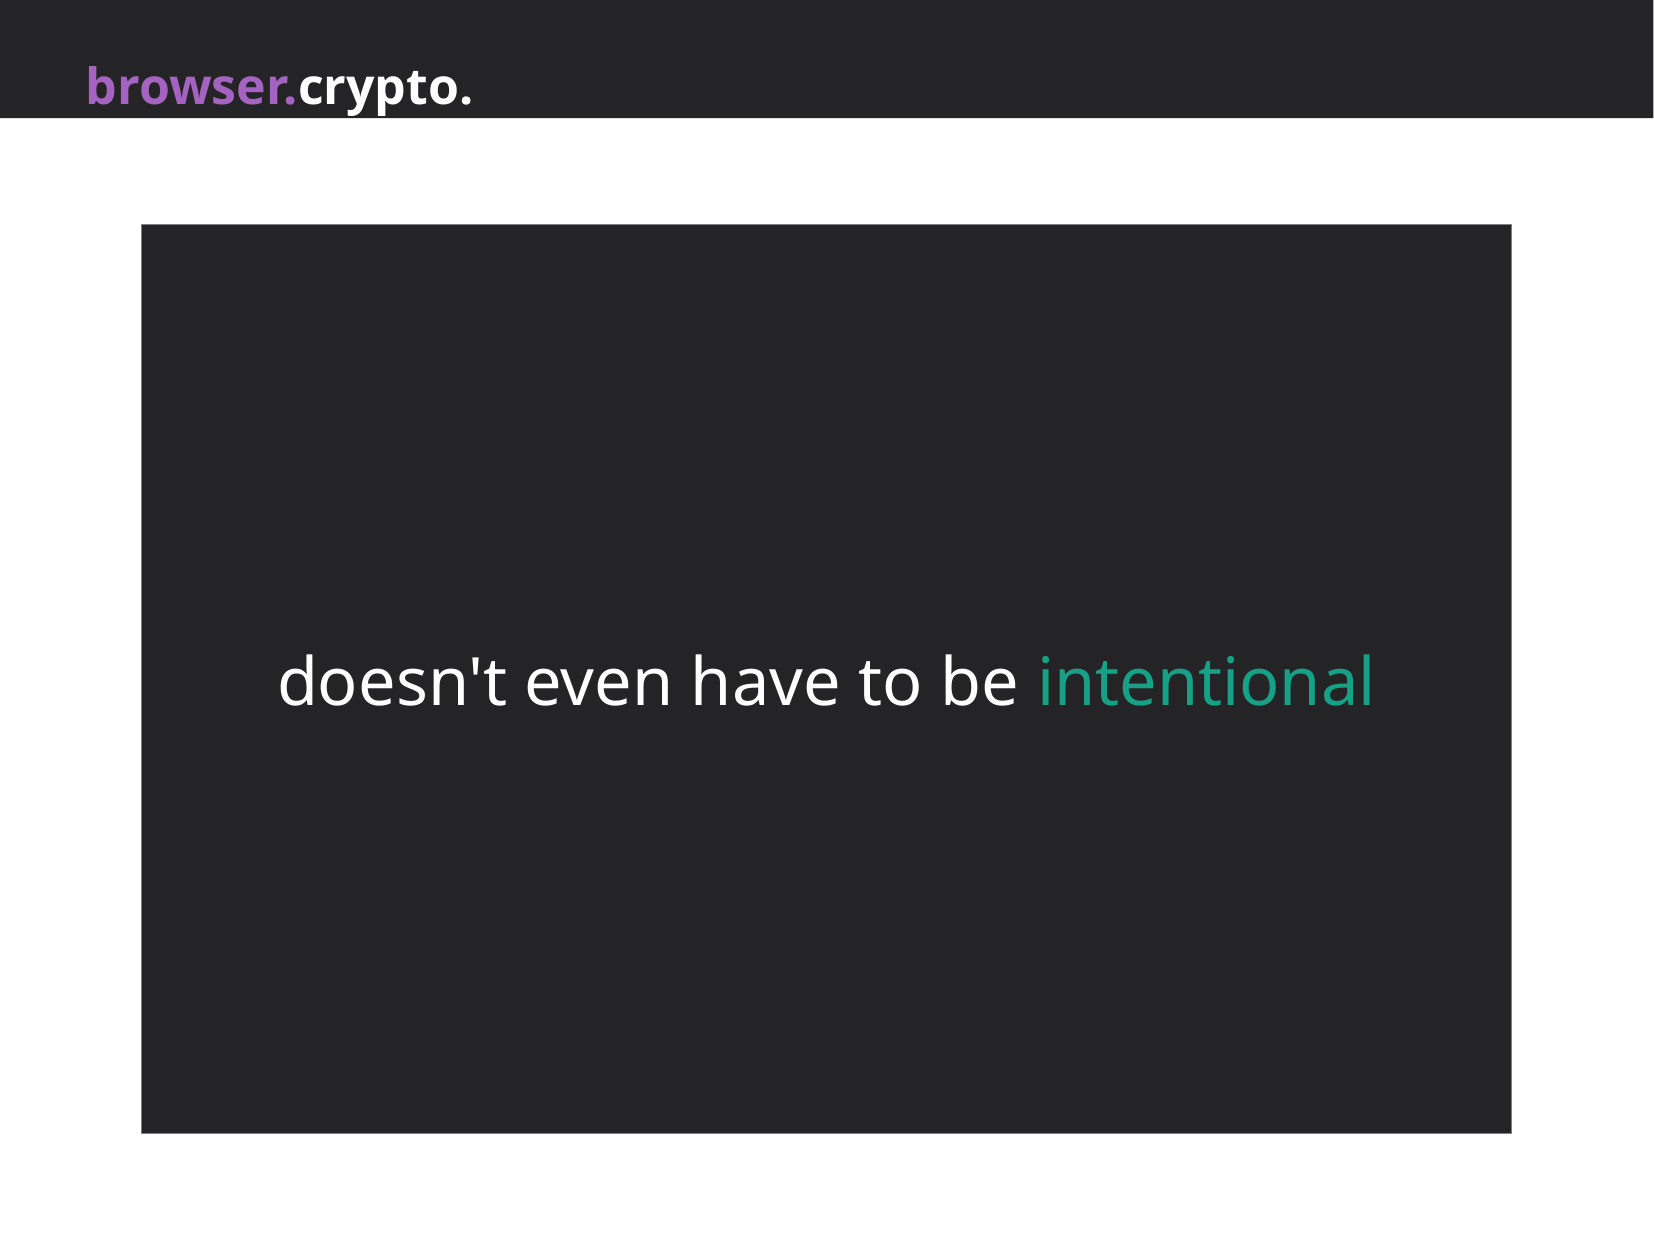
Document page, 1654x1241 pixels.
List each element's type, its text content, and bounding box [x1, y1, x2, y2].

text_box [165, 531, 1441, 1087]
text_box [0, 0, 1654, 119]
text_box doesn't even have to be intentional [141, 224, 1512, 1134]
text_box browser.crypto. [70, 43, 567, 119]
